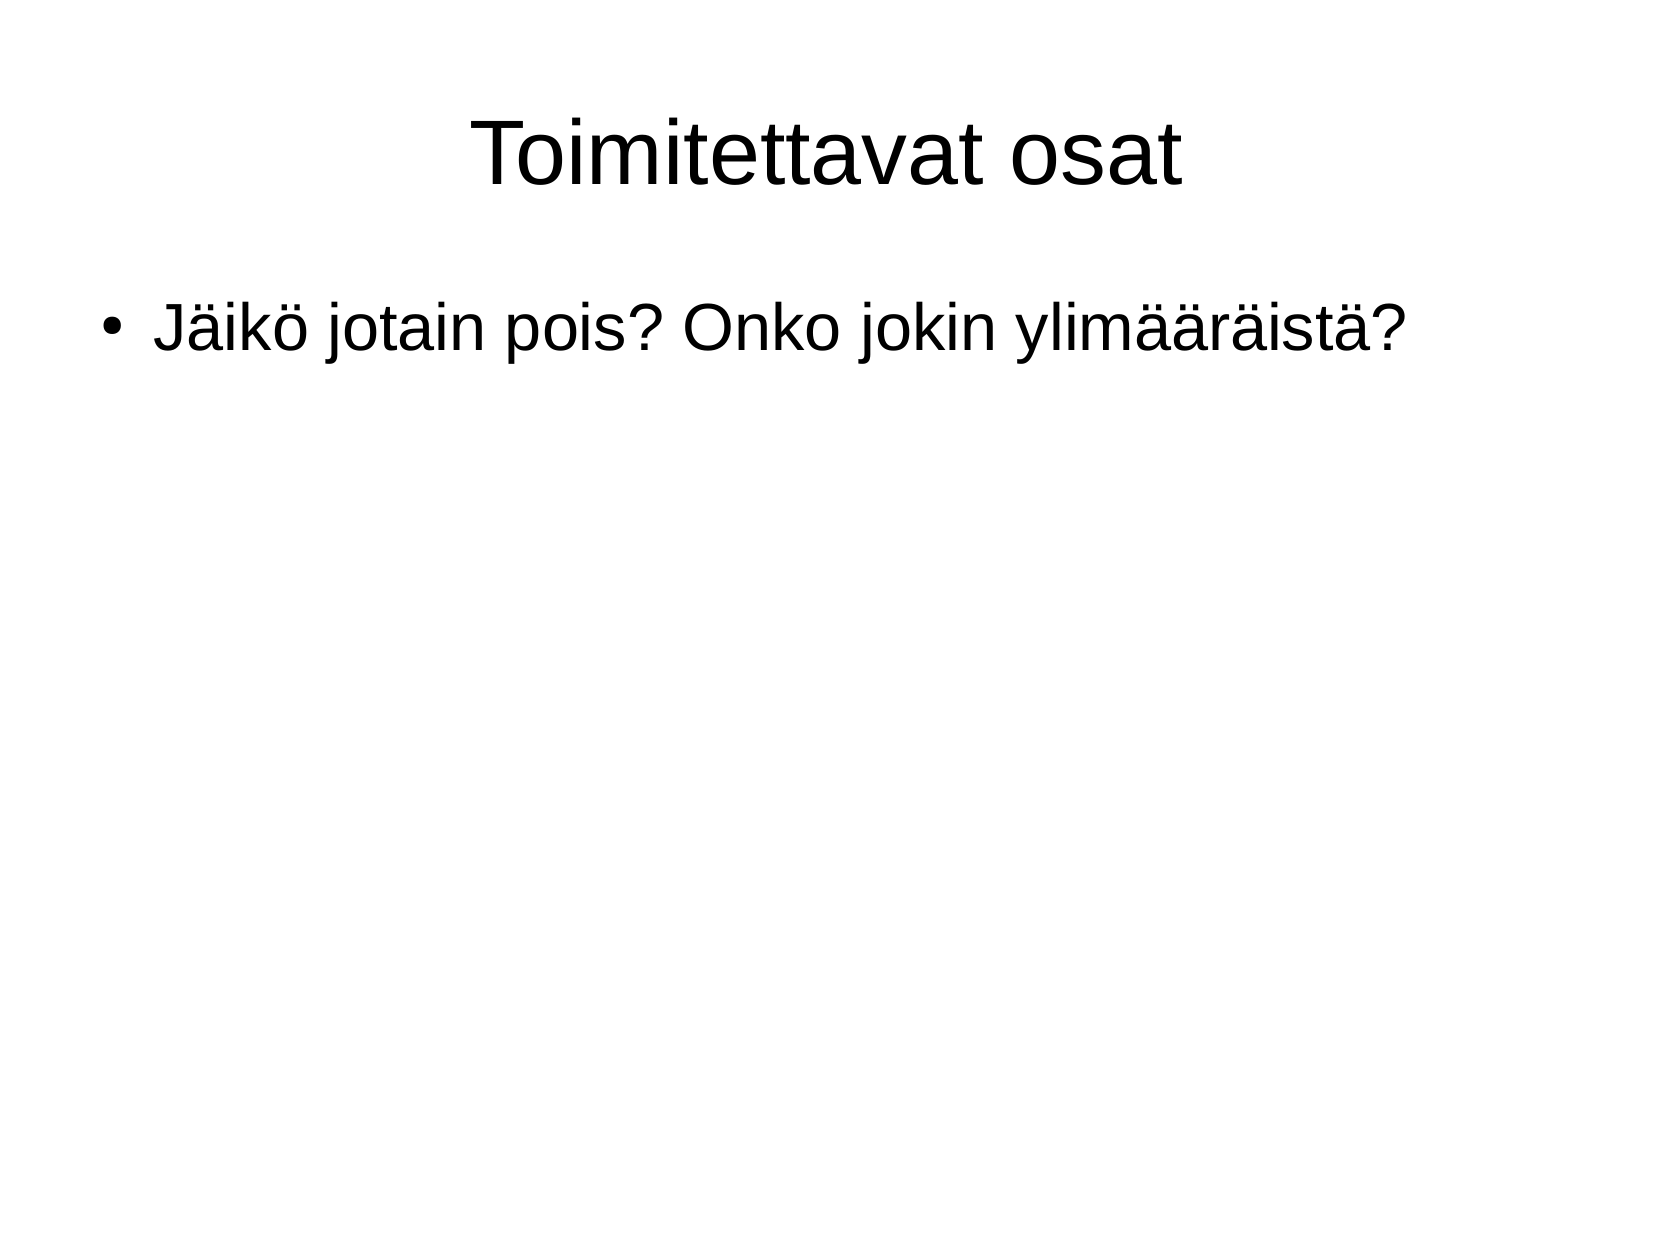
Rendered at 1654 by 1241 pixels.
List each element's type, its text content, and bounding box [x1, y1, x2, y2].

list Jäikö jotain pois? Onko jokin ylimääräistä? [82, 290, 1538, 1010]
title Toimitettavat osat [82, 49, 1571, 257]
